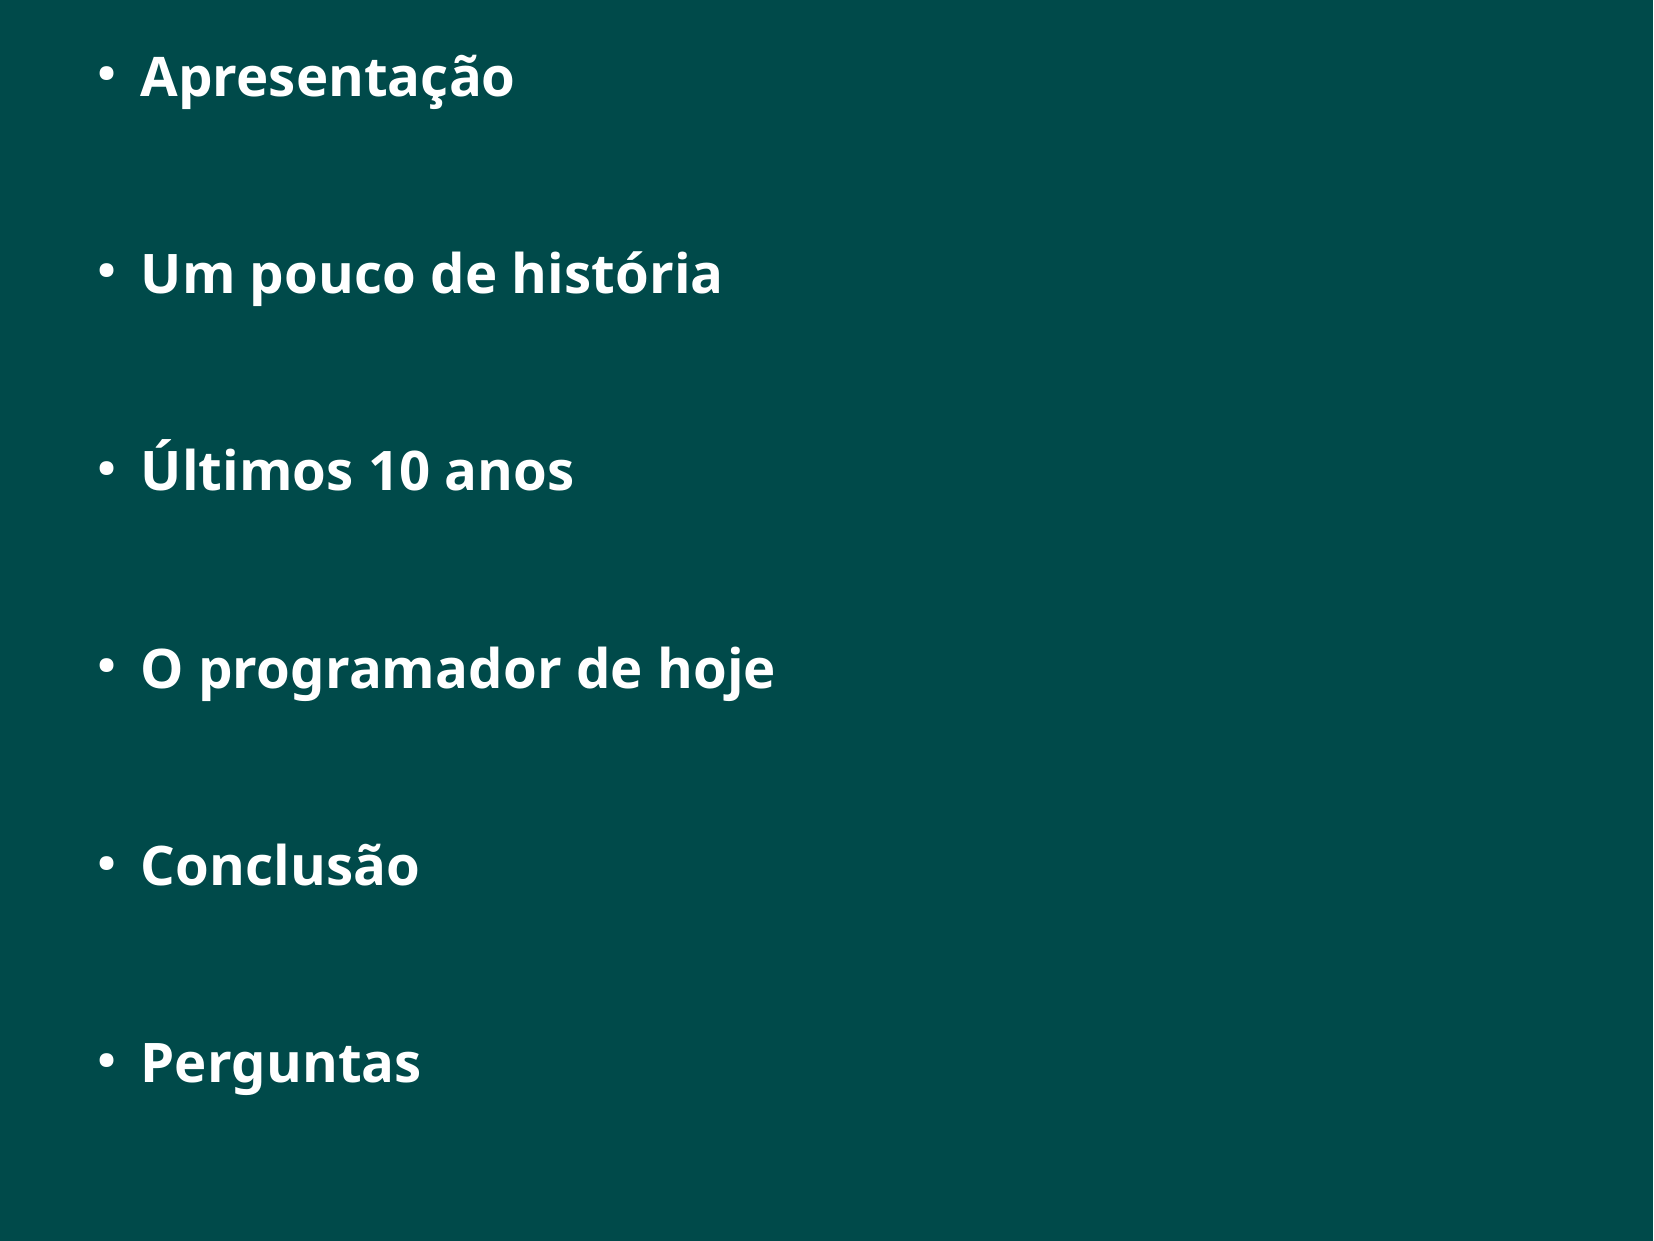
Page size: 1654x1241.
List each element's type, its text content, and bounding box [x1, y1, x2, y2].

list Apresentação Um pouco de história Últimos 10 anos O programador de hoje Conclusão Perguntas [82, 37, 1571, 1109]
